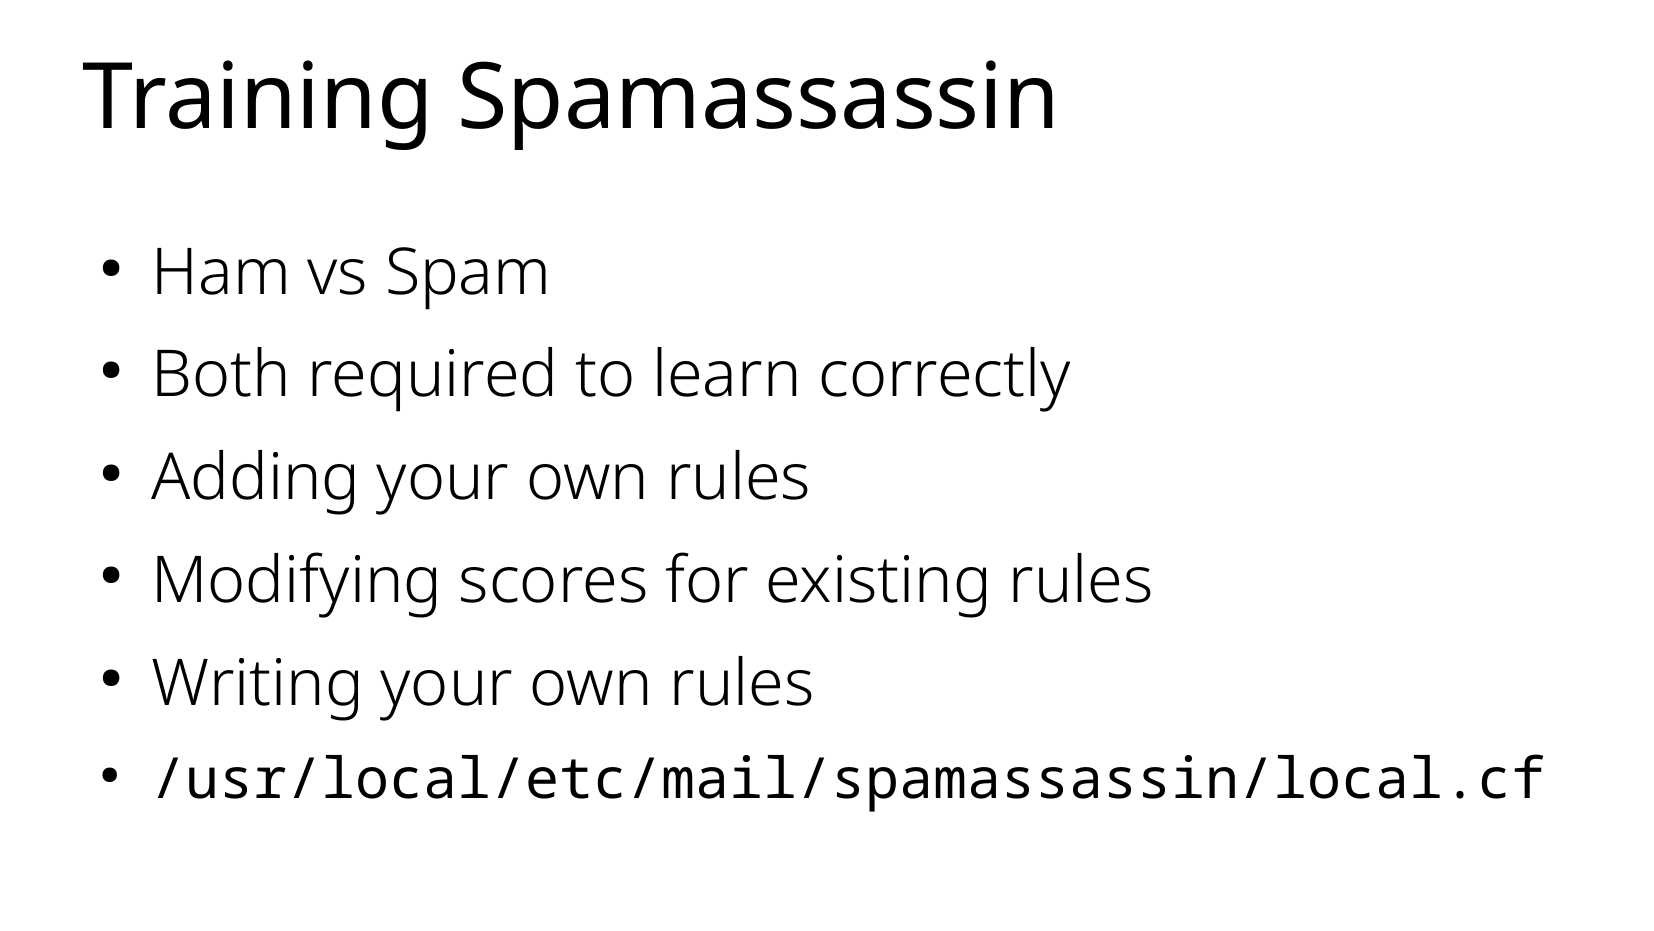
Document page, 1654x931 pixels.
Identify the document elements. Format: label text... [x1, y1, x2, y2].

title Training Spamassassin [82, 37, 1571, 150]
list Ham vs Spam Both required to learn correctly Adding your own rules Modifying scores for existing rules Writing your own rules /usr/local/etc/mail/spamassassin/local.cf [82, 224, 1571, 825]
